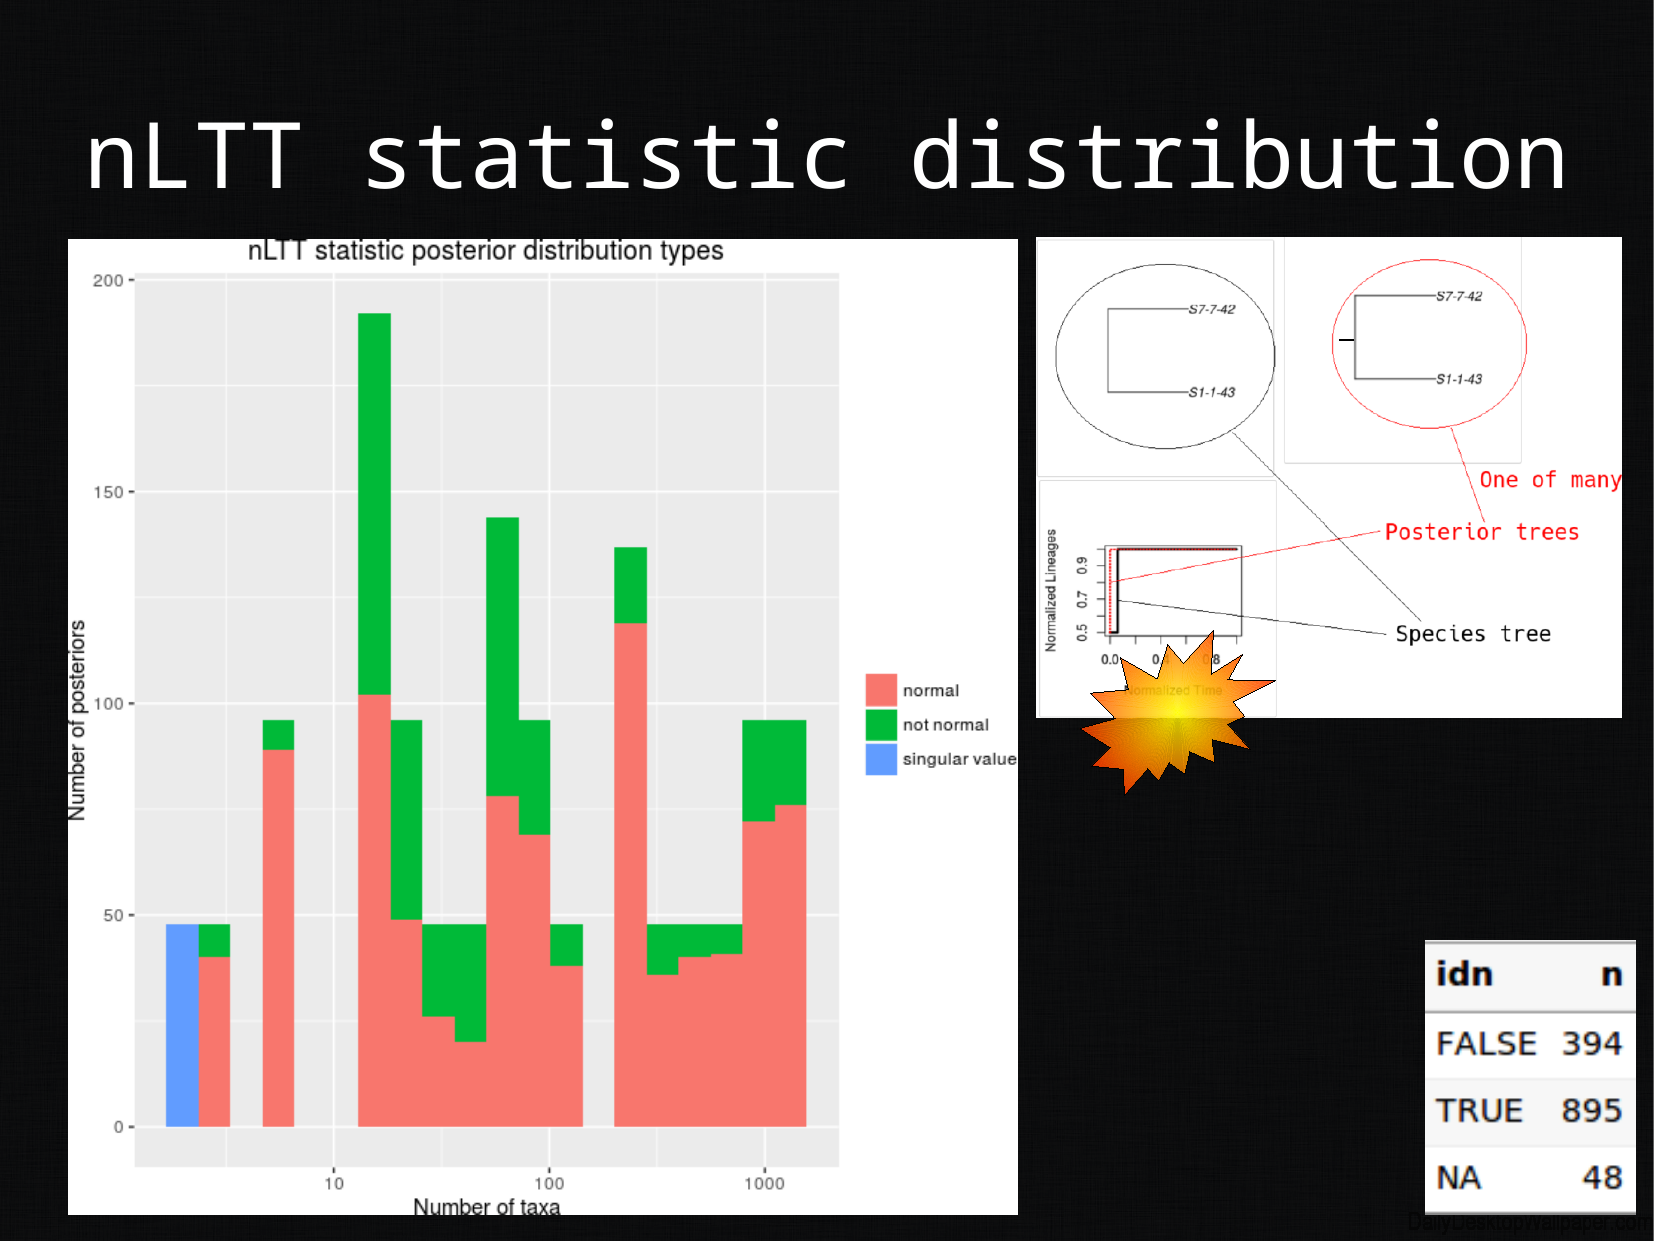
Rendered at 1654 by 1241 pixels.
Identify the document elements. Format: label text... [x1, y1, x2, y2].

title nLTT statistic distribution [82, 49, 1571, 257]
text_box [1080, 630, 1276, 796]
picture [0, 0, 1654, 1241]
